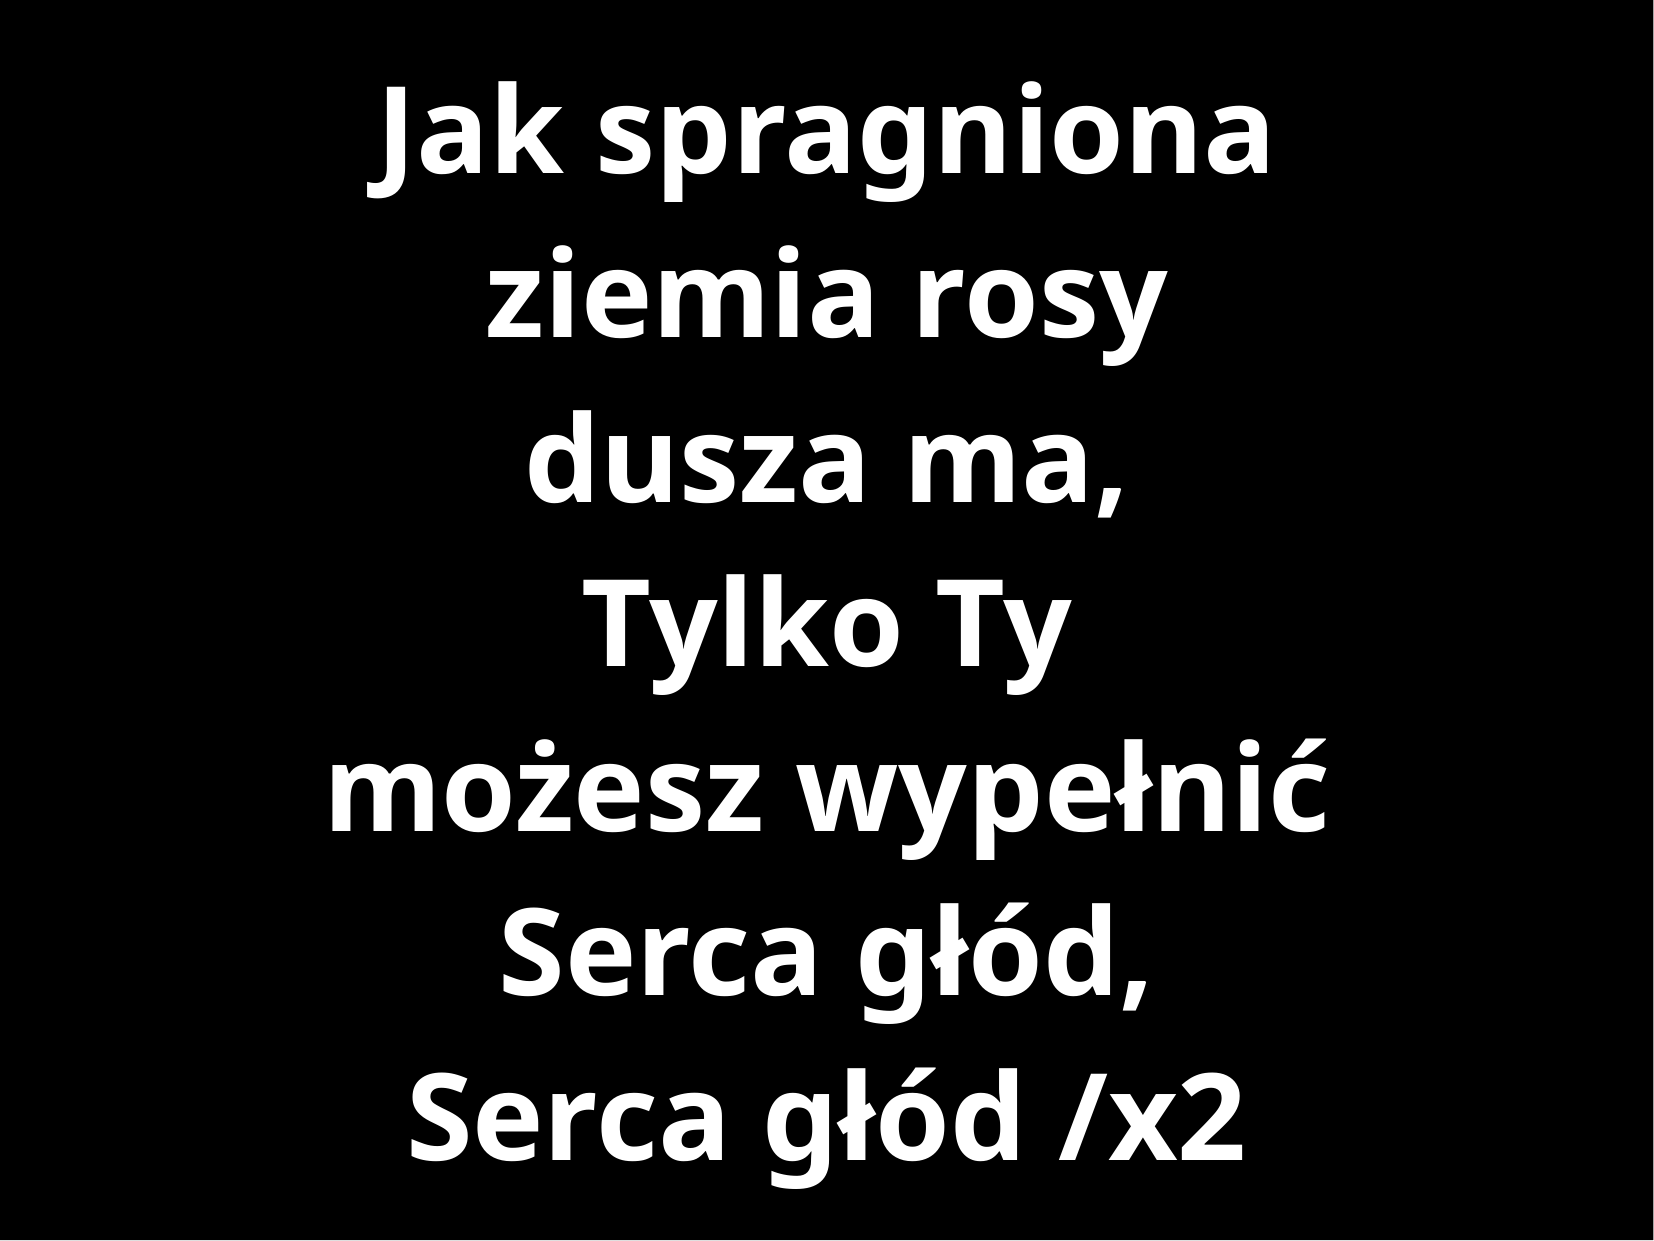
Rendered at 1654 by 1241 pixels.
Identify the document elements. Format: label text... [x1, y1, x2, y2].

title Jak spragniona ziemia rosy dusza ma, Tylko Ty możesz wypełnić Serca głód, Serca głód /x2 [0, 0, 1654, 1241]
